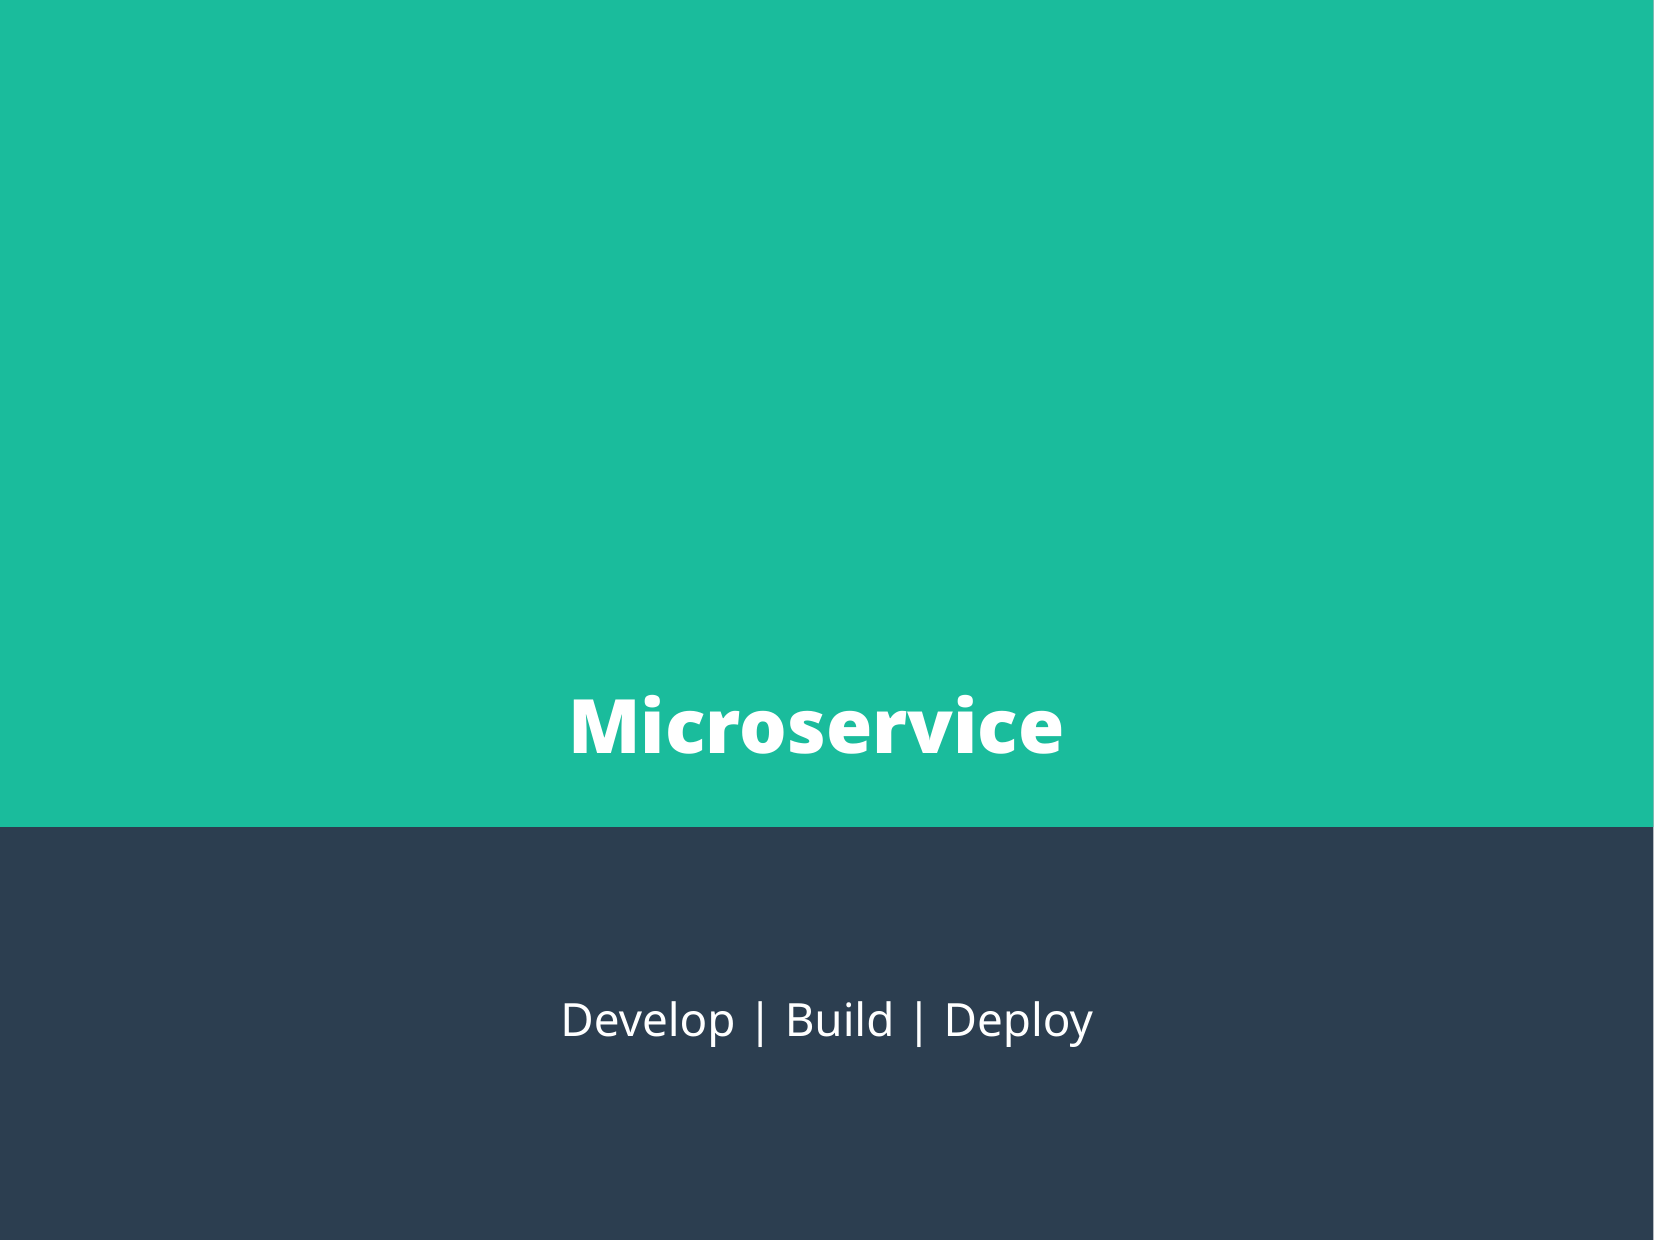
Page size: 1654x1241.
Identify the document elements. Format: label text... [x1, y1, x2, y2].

subtitle Develop | Build | Deploy [59, 856, 1595, 1182]
title Microservice [59, 620, 1595, 778]
